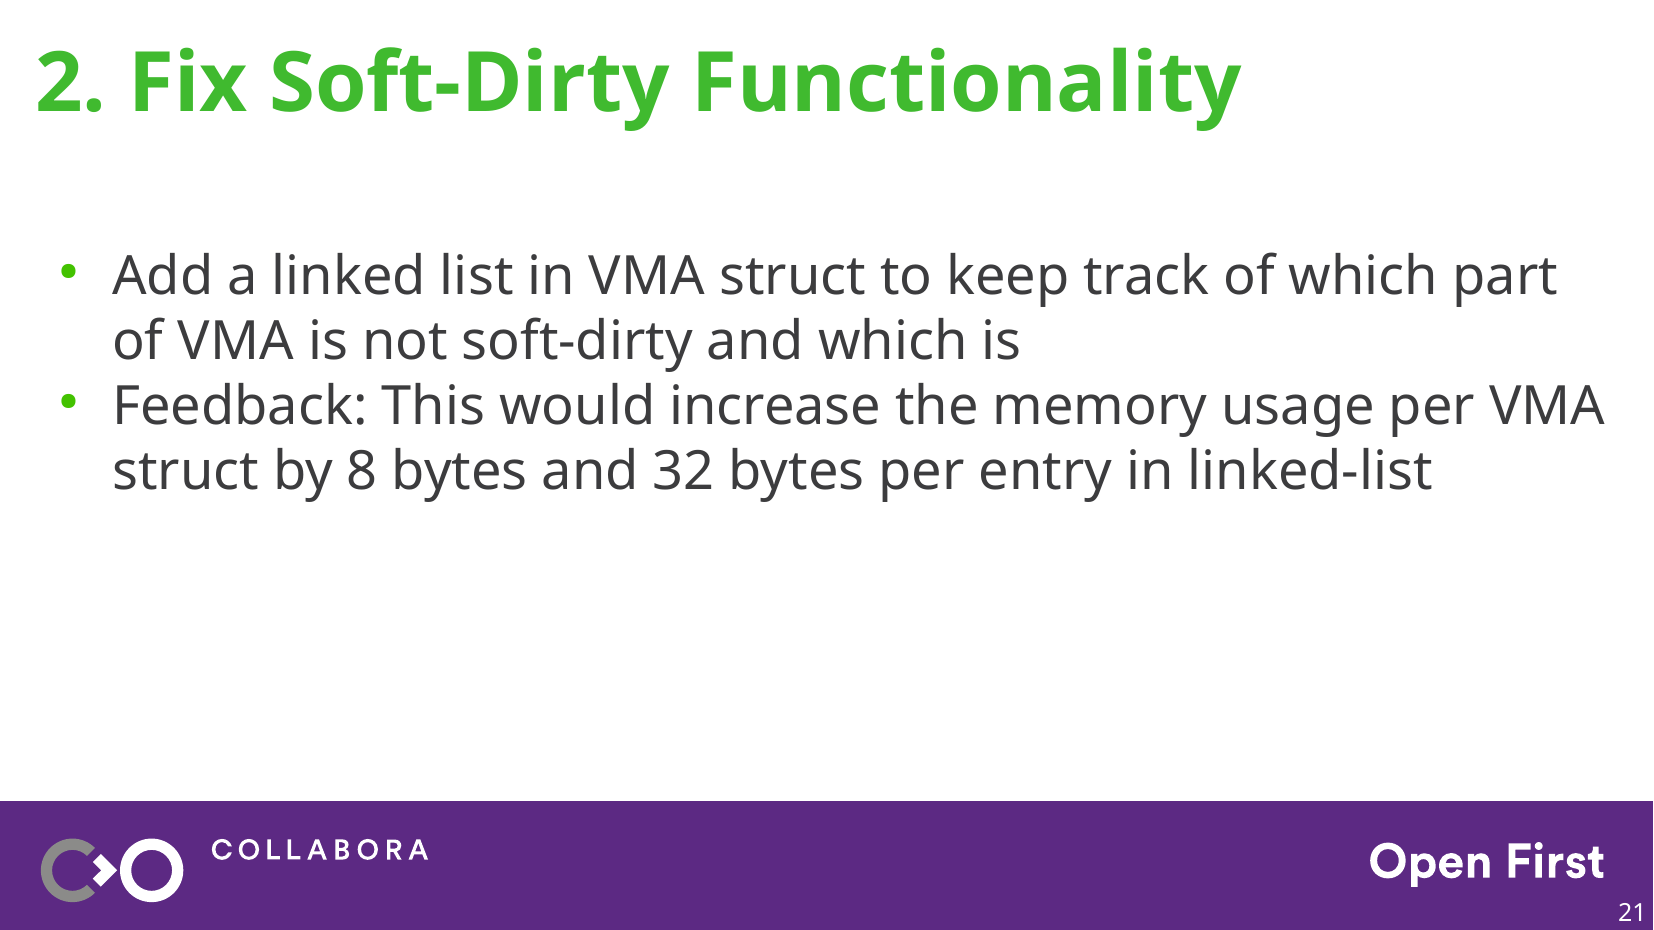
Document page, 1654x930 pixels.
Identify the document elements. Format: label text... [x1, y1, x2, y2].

list Add a linked list in VMA struct to keep track of which part of VMA is not soft-dirty and which is Feedback: This would increase the memory usage per VMA struct by 8 bytes and 32 bytes per entry in linked-list [41, 240, 1613, 804]
title 2. Fix Soft-Dirty Functionality [35, 28, 1608, 192]
